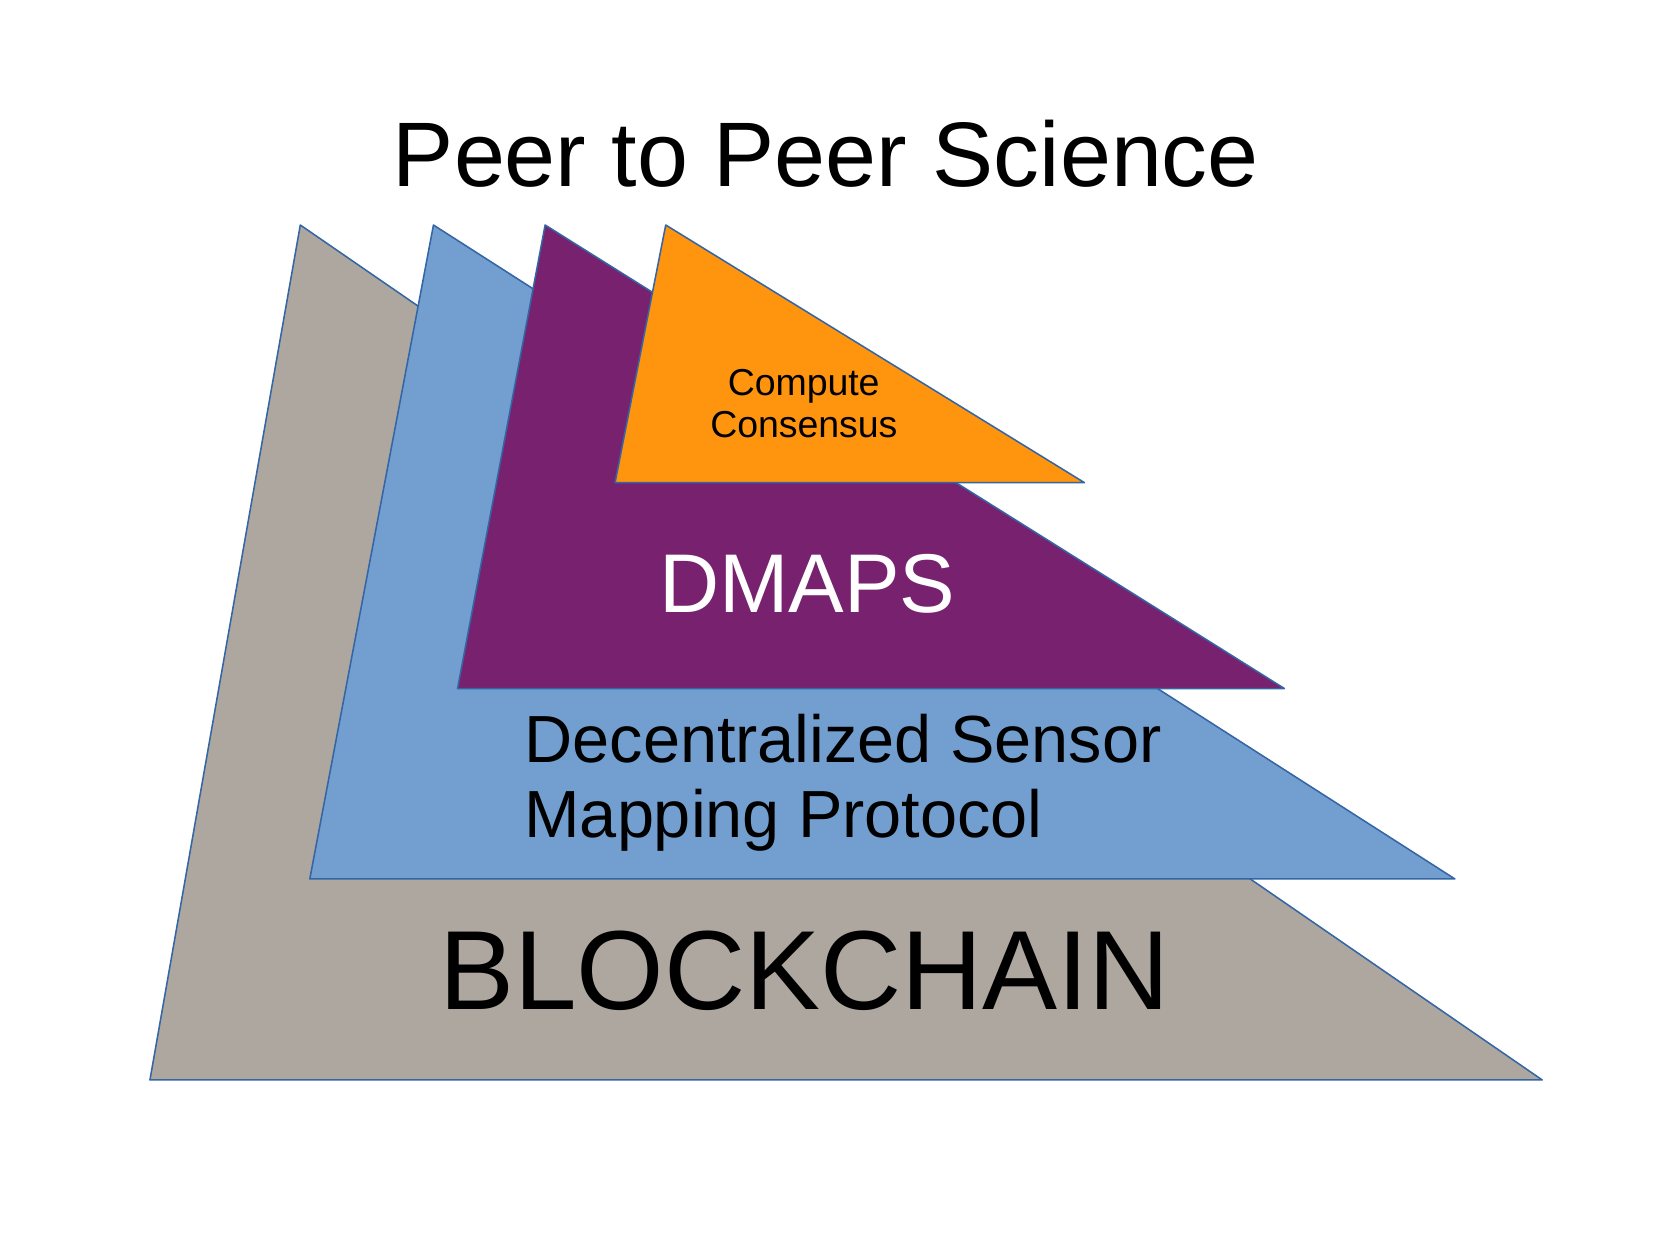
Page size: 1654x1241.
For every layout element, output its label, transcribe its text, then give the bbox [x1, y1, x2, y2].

text_box DMAPS [645, 524, 1128, 666]
title Peer to Peer Science [82, 49, 1571, 257]
text_box BLOCKCHAIN [424, 893, 1223, 1035]
text_box [149, 225, 1543, 1080]
text_box Compute Consensus [683, 352, 924, 451]
text_box Decentralized Sensor Mapping Protocol [509, 690, 1200, 855]
